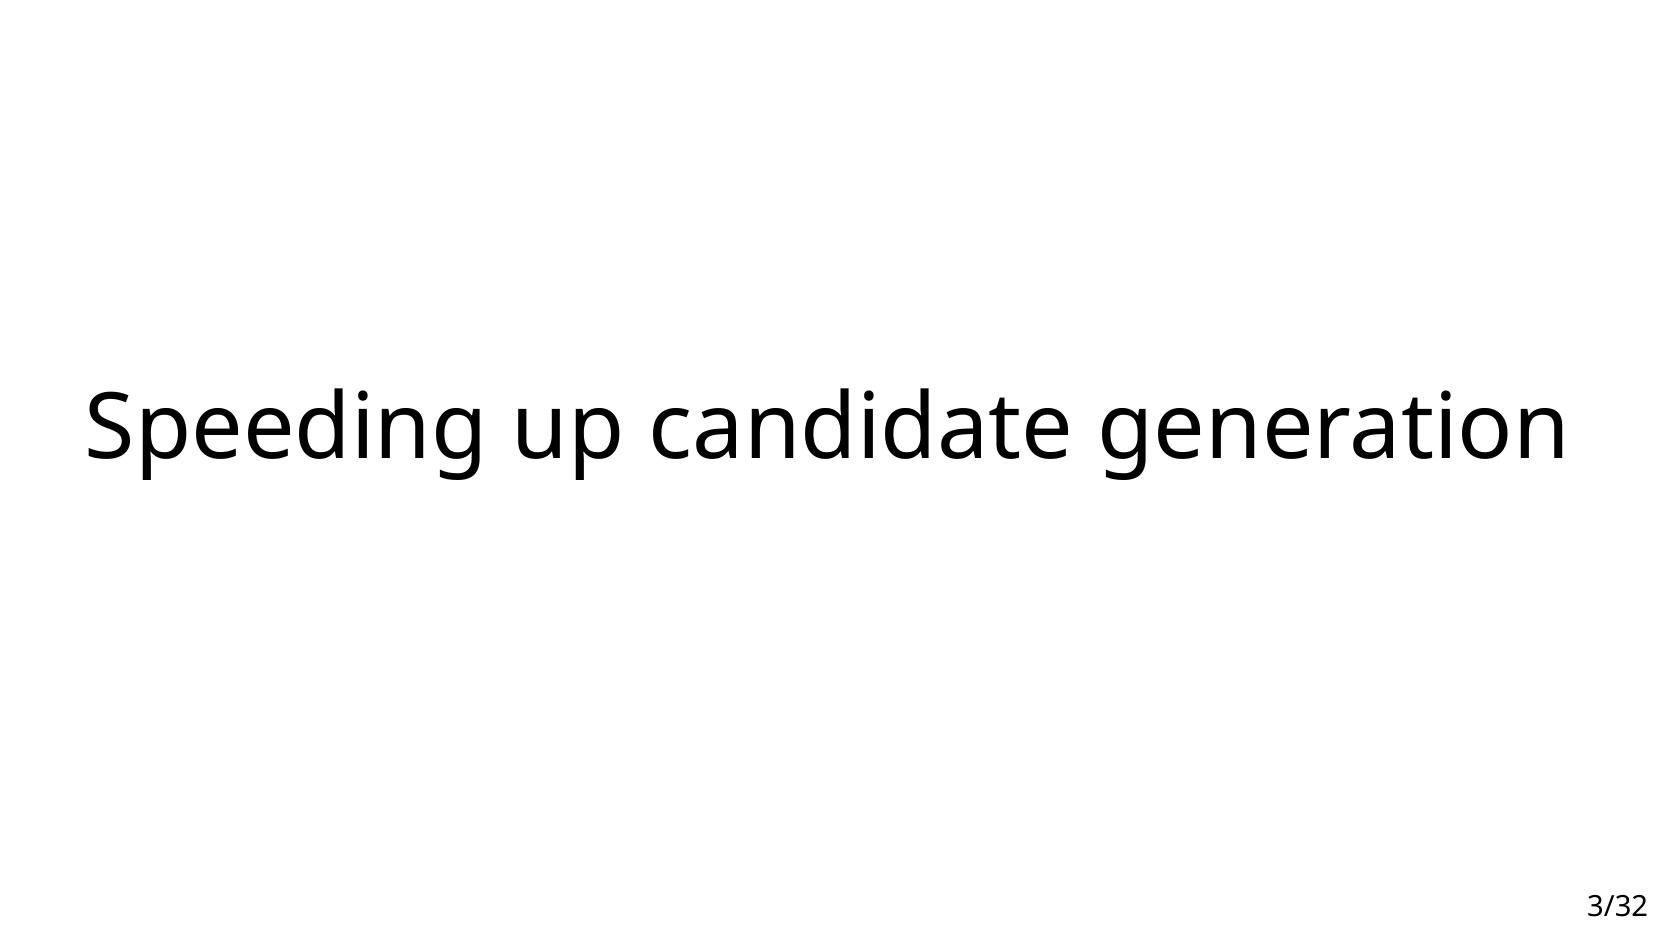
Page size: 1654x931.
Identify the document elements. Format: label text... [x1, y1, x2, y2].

title Speeding up candidate generation [0, 320, 1654, 526]
